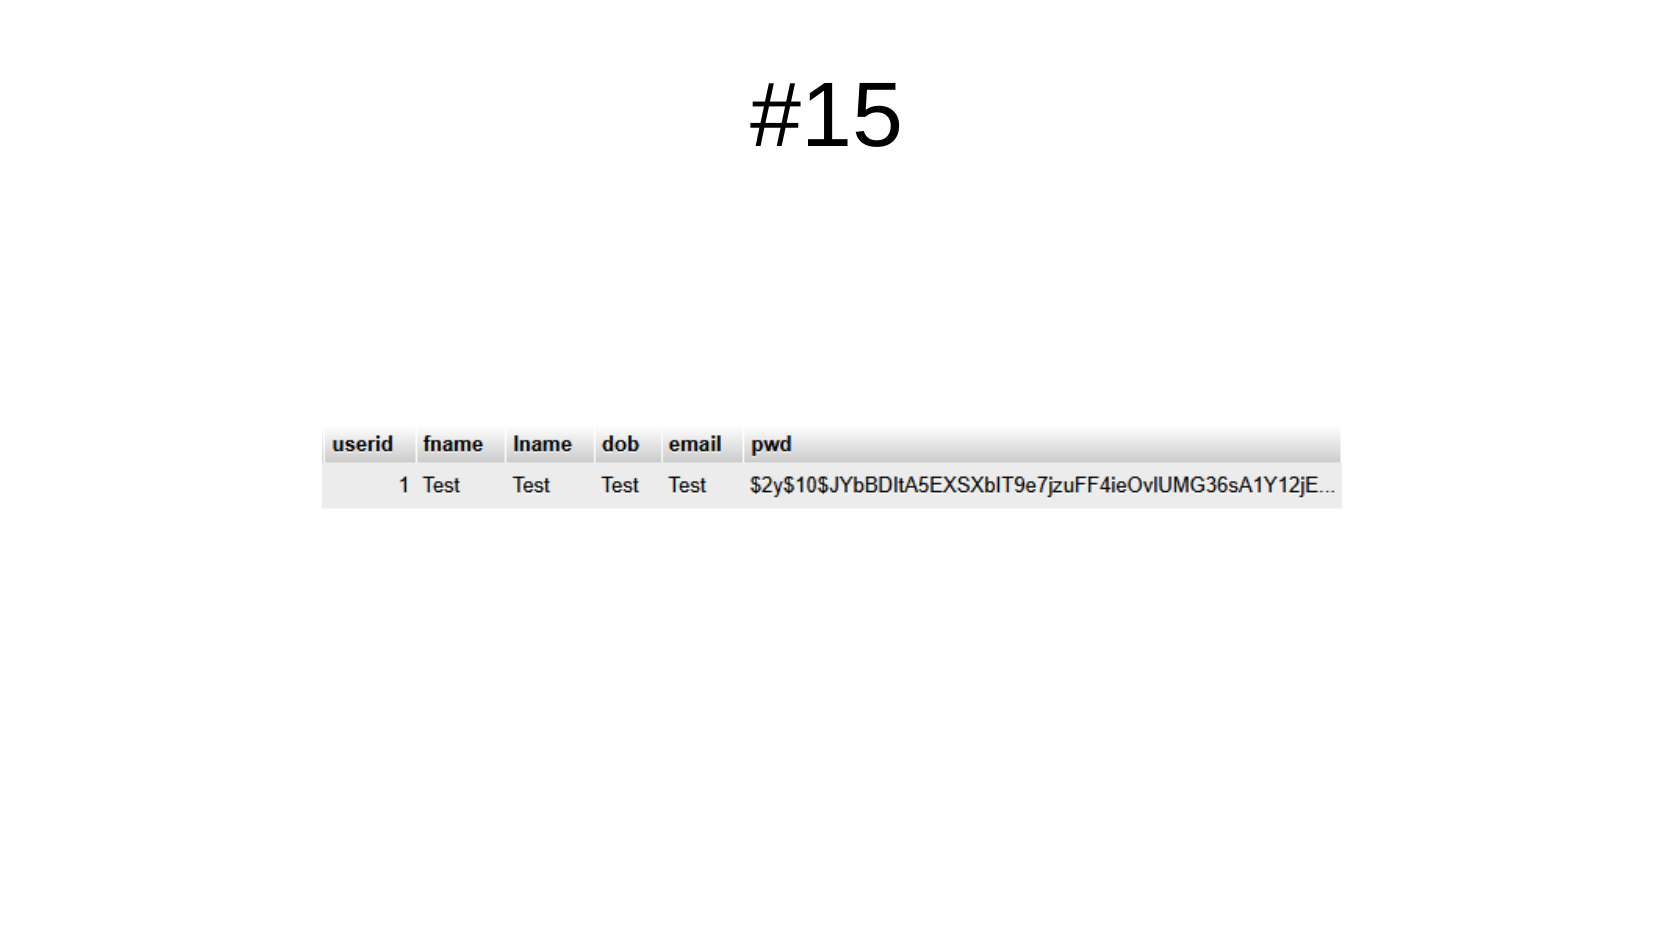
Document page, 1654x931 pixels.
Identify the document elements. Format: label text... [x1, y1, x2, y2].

picture [322, 423, 1347, 518]
title #15 [82, 37, 1571, 193]
